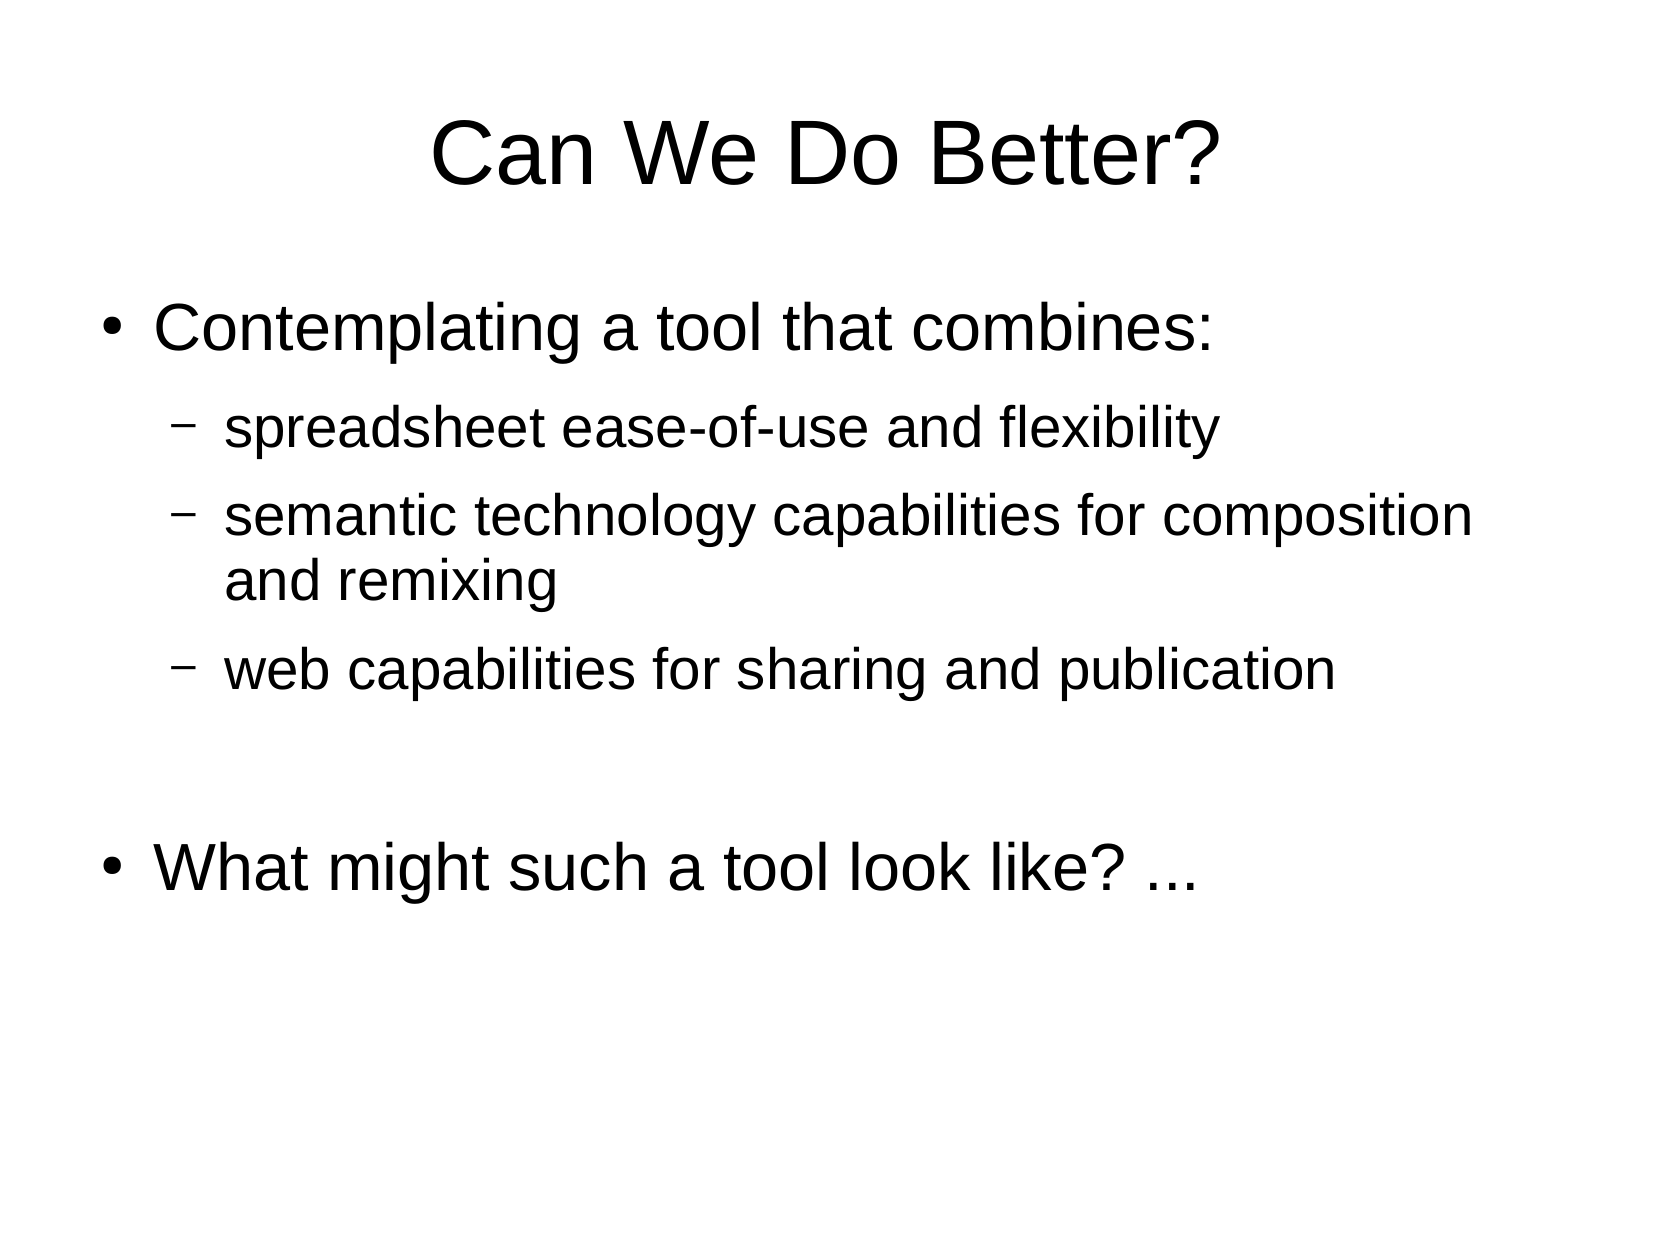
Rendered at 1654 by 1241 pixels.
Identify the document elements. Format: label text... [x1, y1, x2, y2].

list Contemplating a tool that combines: spreadsheet ease-of-use and flexibility semantic technology capabilities for composition and remixing web capabilities for sharing and publication What might such a tool look like? ... [82, 290, 1571, 1109]
title Can We Do Better? [82, 49, 1571, 257]
